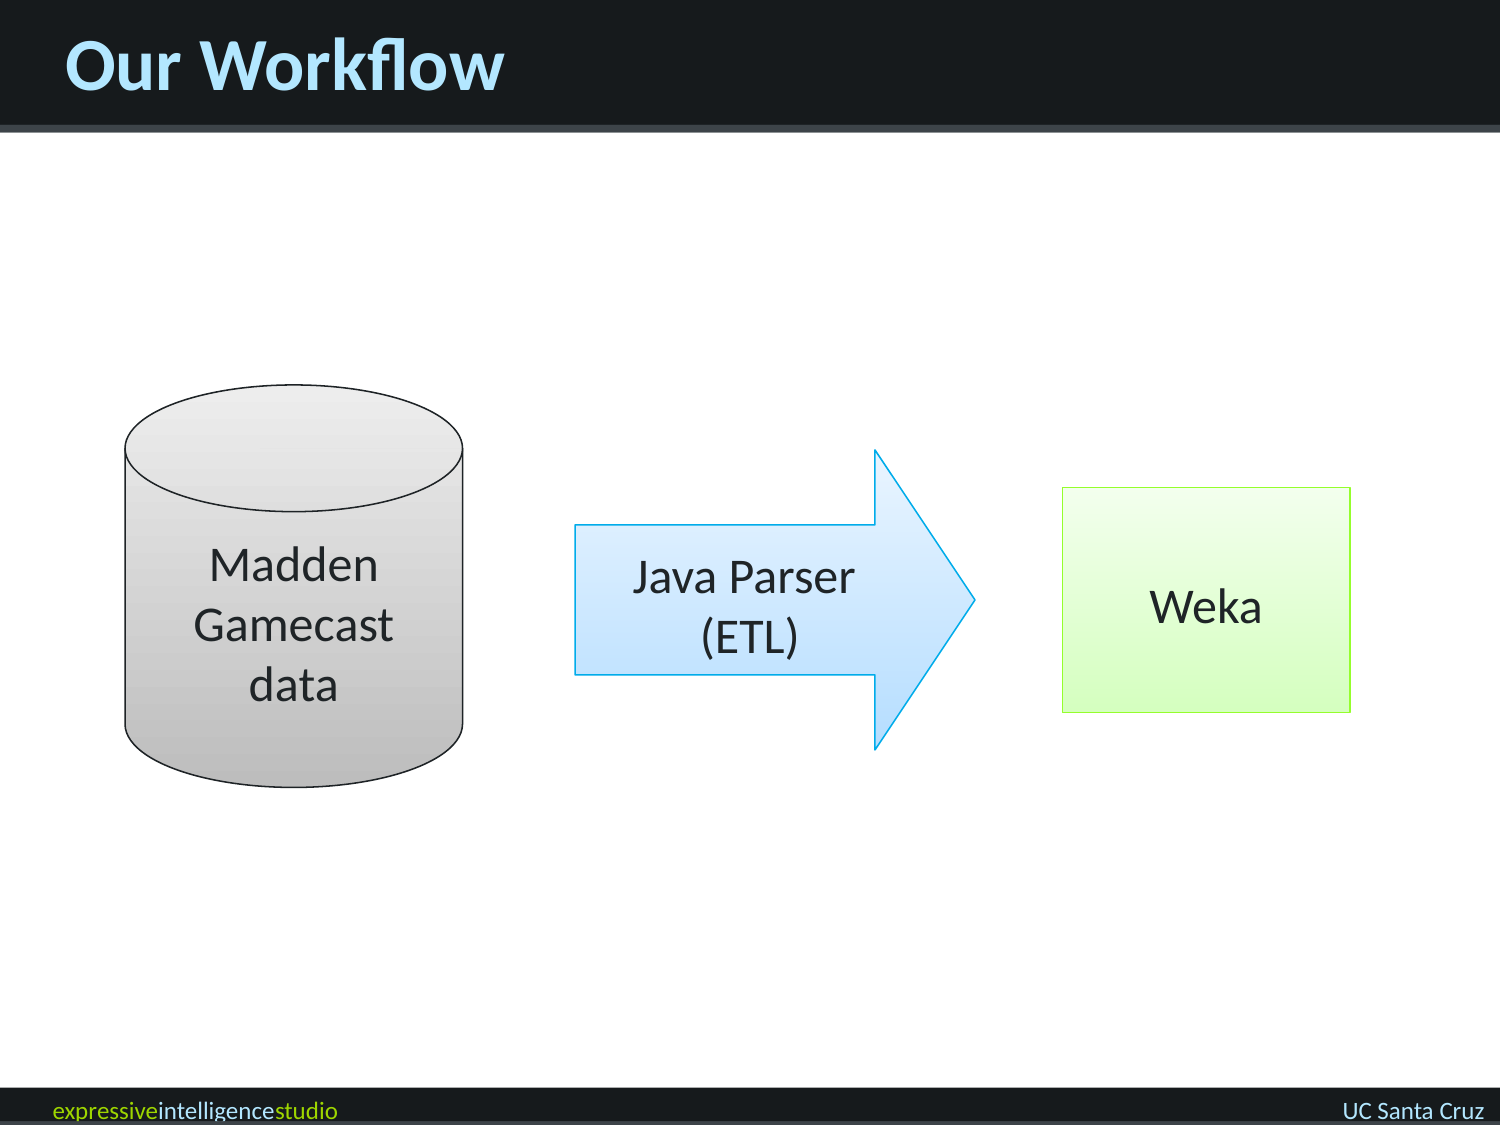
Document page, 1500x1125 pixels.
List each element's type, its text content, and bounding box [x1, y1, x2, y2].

title Our Workflow [50, 0, 1400, 130]
text_box Java Parser (ETL) [575, 449, 976, 750]
text_box Madden Gamecast data [125, 384, 463, 788]
text_box Weka [1062, 487, 1350, 713]
